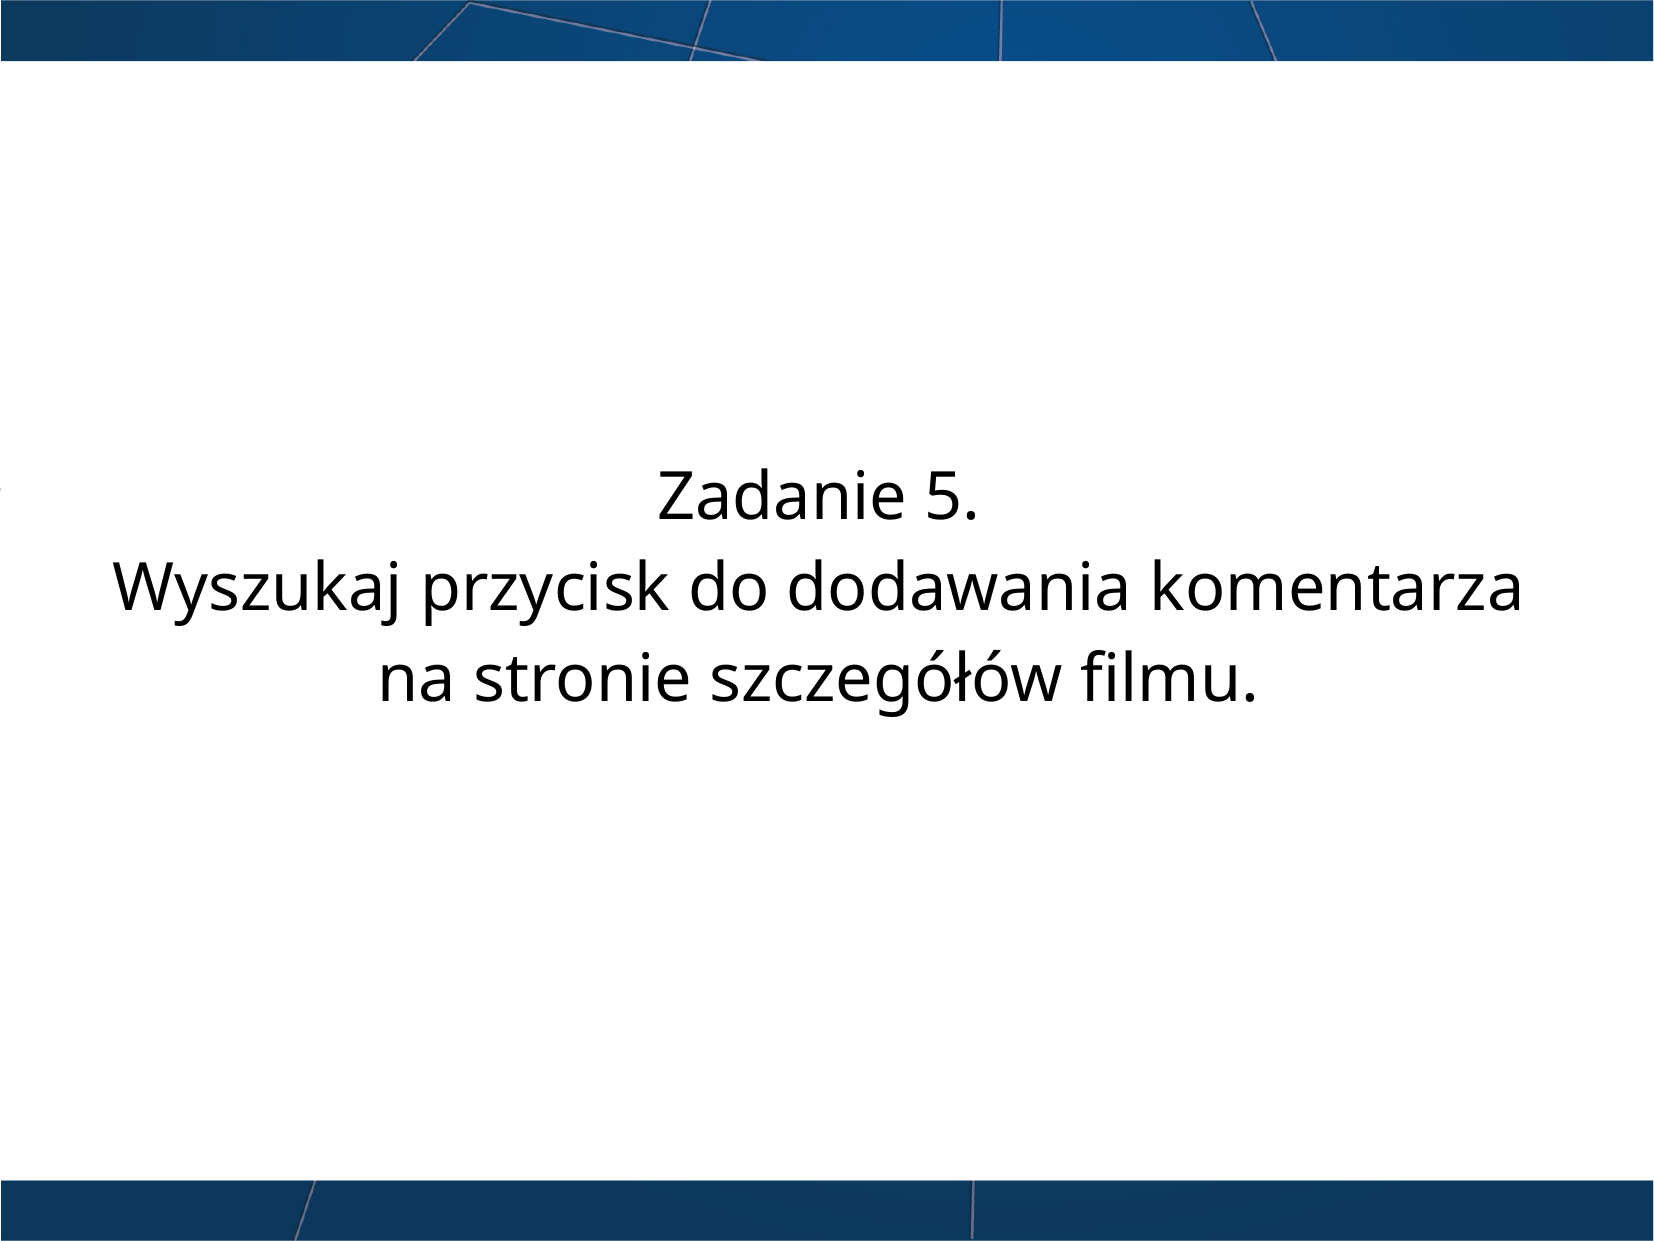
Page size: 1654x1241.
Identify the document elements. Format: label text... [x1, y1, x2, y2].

picture [0, 0, 1654, 1241]
subtitle Zadanie 5. Wyszukaj przycisk do dodawania komentarza na stronie szczegółów filmu. [75, 225, 1564, 945]
